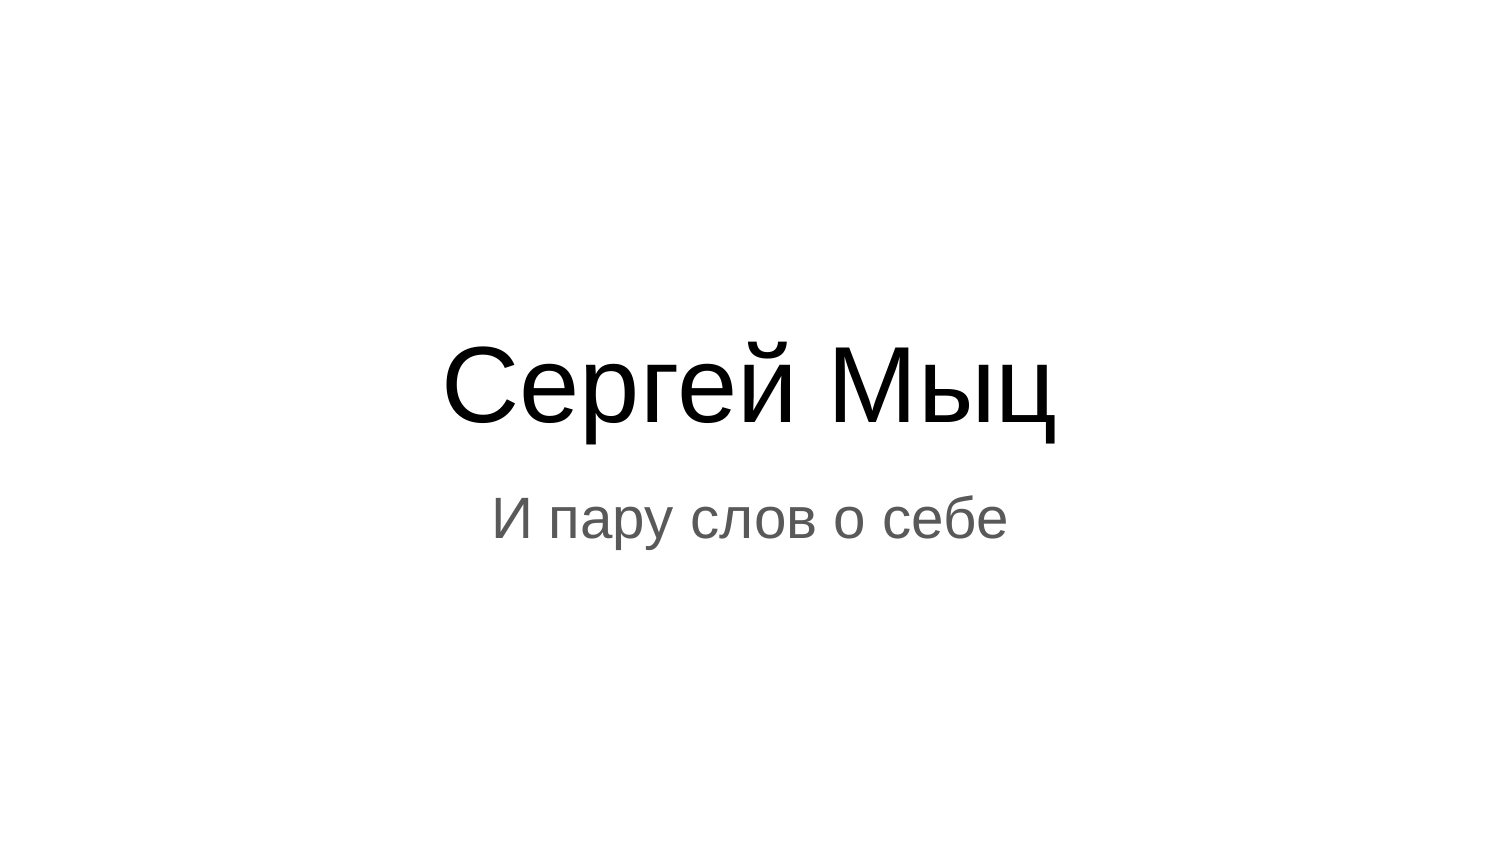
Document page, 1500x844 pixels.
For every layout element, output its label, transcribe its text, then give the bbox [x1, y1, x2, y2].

title Сергей Мыц [51, 122, 1449, 459]
subtitle И пару слов о себе [51, 464, 1449, 595]
